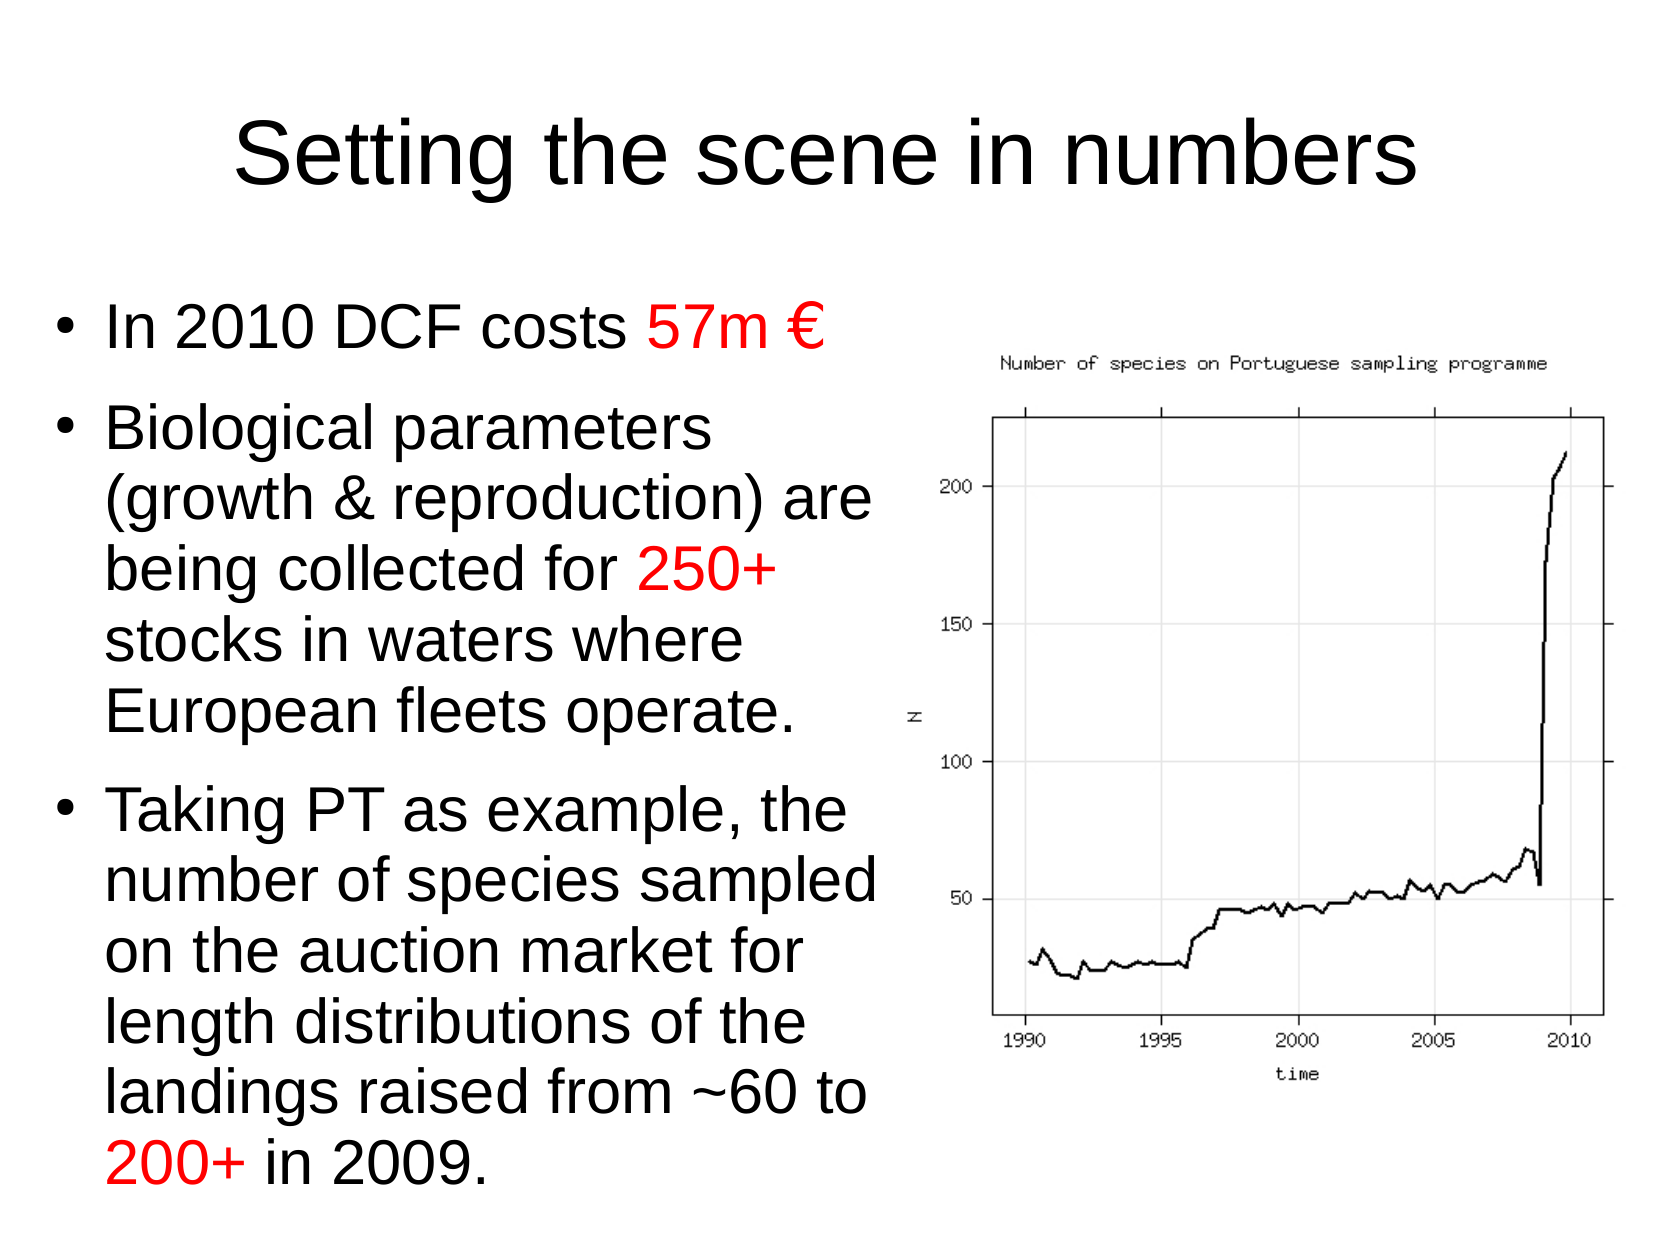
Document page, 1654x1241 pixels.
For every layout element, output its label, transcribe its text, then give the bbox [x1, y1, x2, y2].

list In 2010 DCF costs 57m € Biological parameters (growth & reproduction) are being collected for 250+ stocks in waters where European fleets operate. Taking PT as example, the number of species sampled on the auction market for length distributions of the landings raised from ~60 to 200+ in 2009. [37, 290, 938, 1201]
picture [938, 348, 1650, 1099]
title Setting the scene in numbers [82, 49, 1571, 257]
